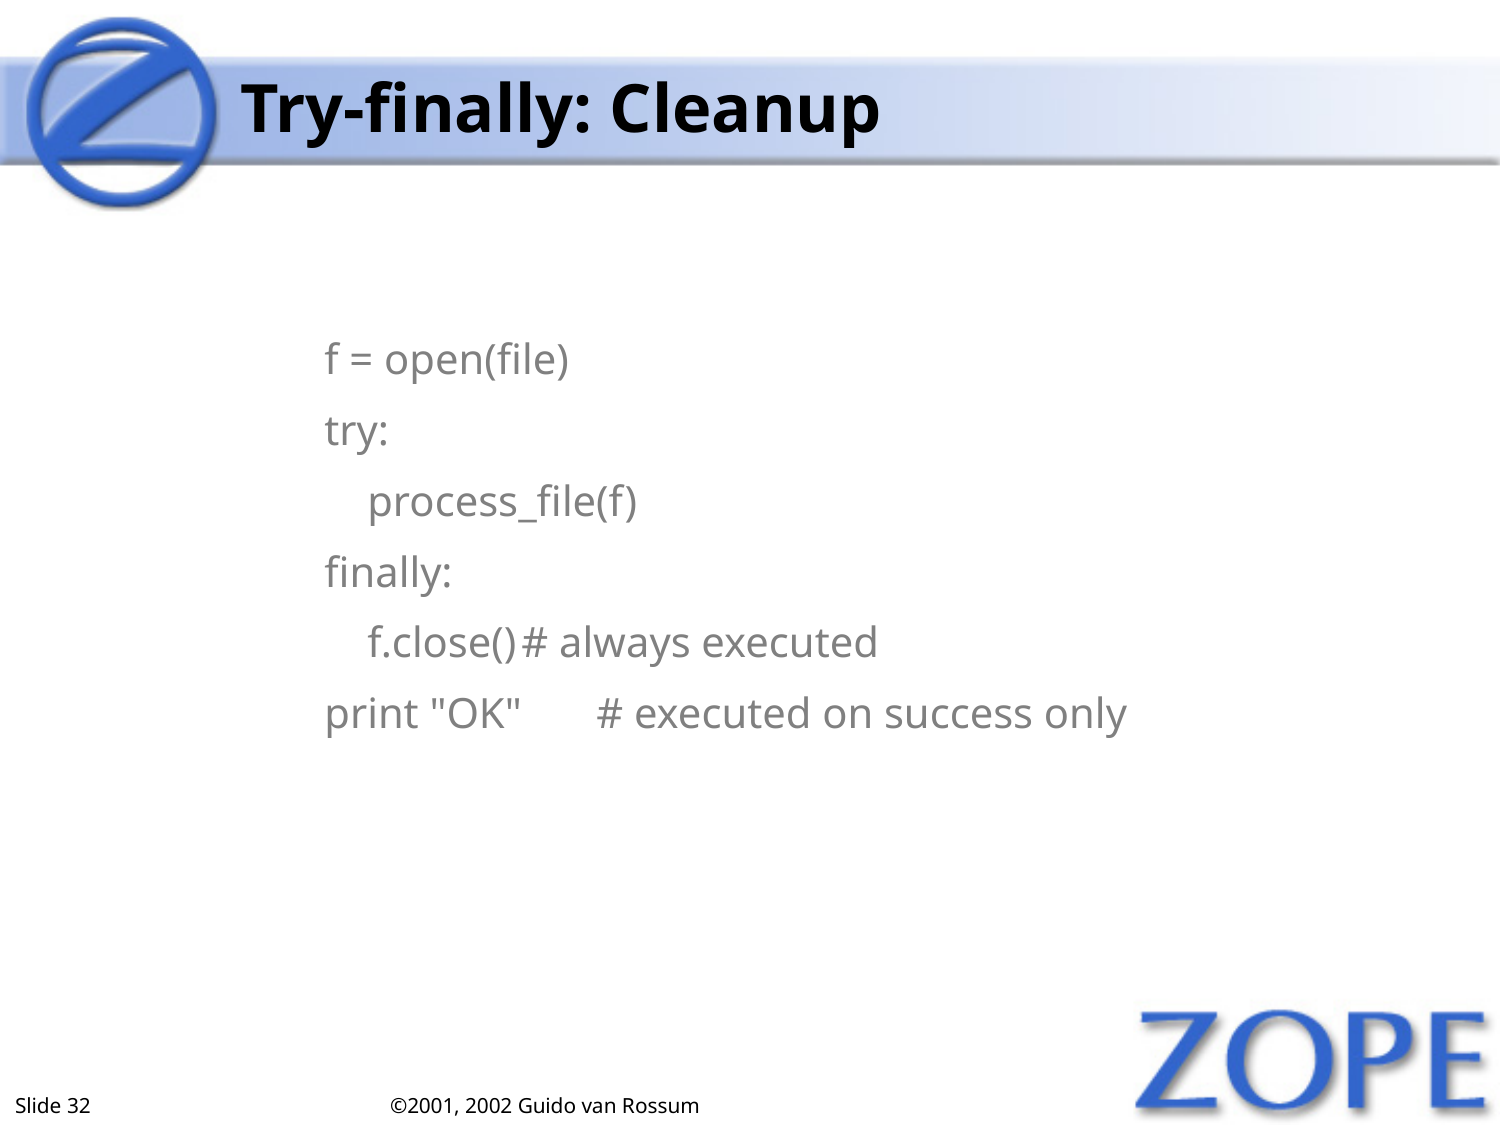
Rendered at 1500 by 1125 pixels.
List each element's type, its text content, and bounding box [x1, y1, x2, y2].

title Try-finally: Cleanup [225, 50, 1467, 163]
list f = open(file) try: process_file(f) finally: f.close() # always executed print "OK" # executed on success only [112, 324, 1500, 1000]
